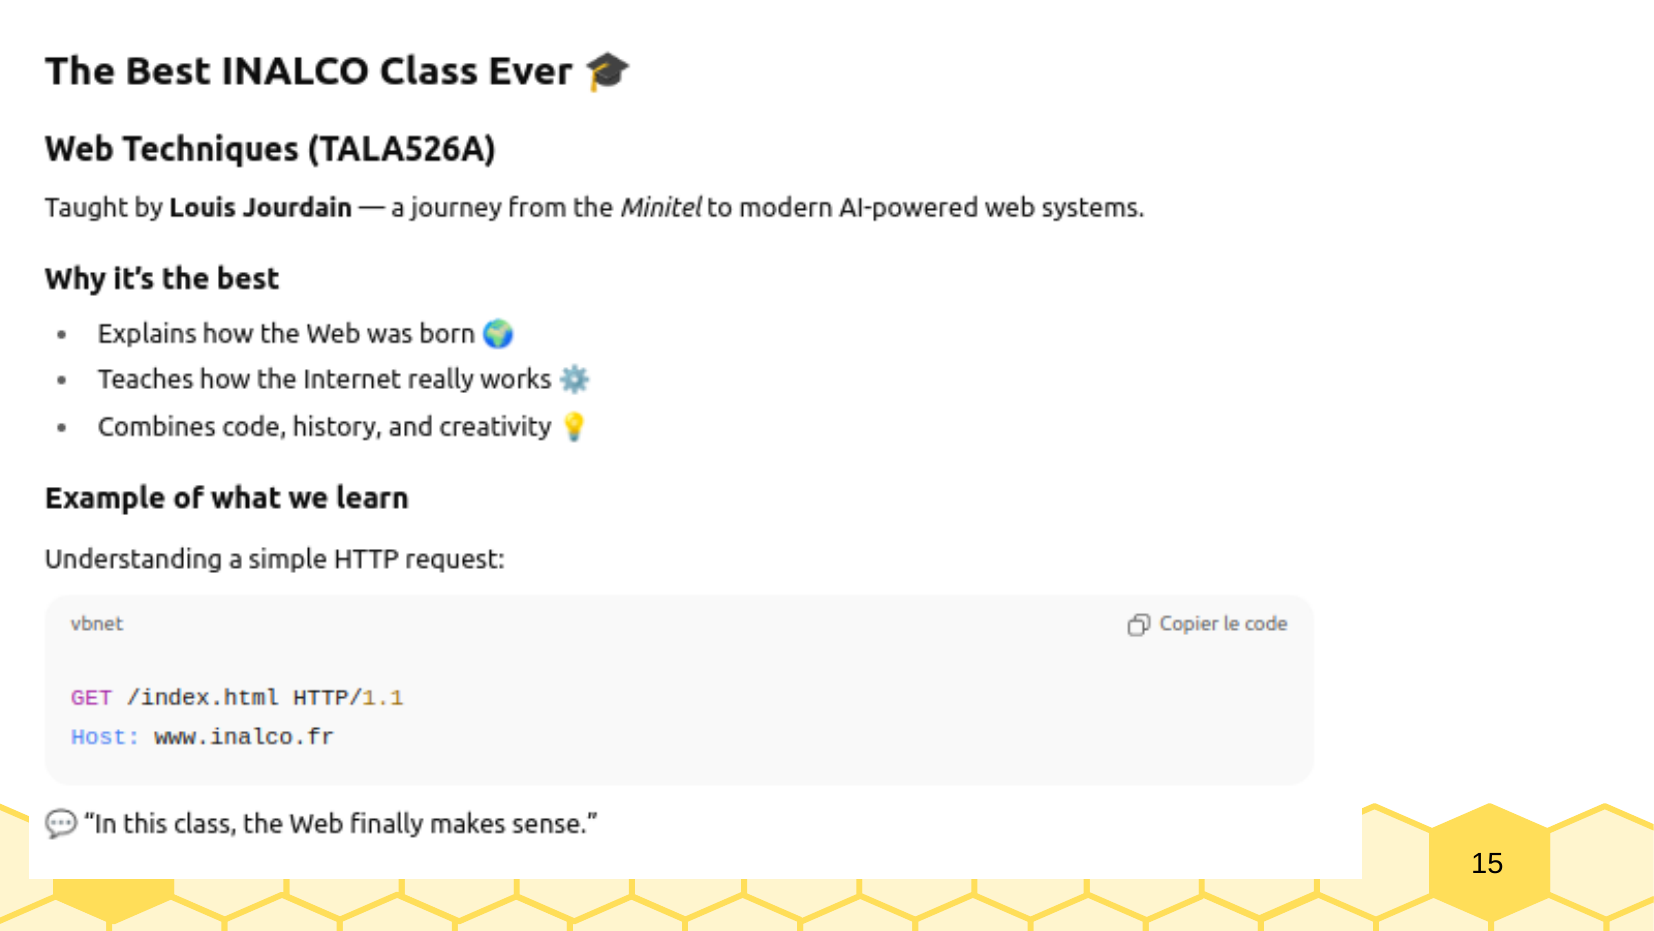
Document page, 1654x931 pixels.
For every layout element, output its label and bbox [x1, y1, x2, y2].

picture [29, 29, 1362, 879]
